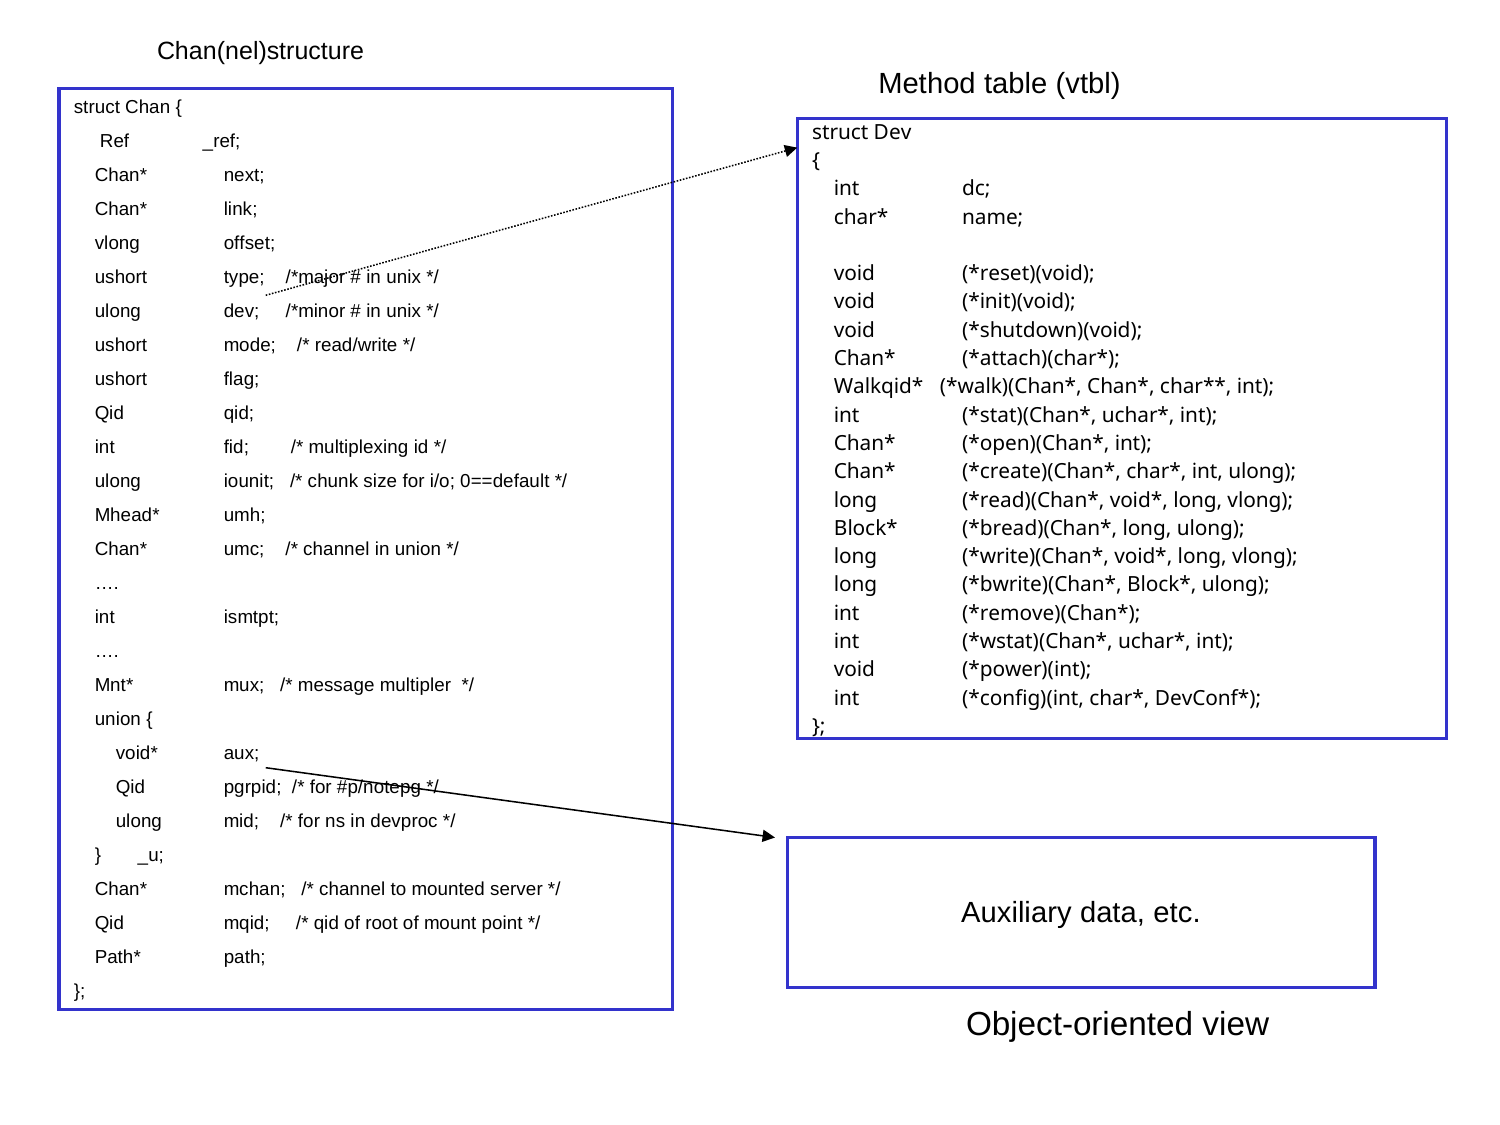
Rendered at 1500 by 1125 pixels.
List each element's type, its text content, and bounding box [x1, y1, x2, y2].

text_box Method table (vtbl) [863, 59, 1136, 108]
text_box Chan(nel)structure [142, 29, 380, 73]
text_box struct Dev { int dc; char* name; void (*reset)(void); void (*init)(void); void (*shutdown)(void); Chan* (*attach)(char*); Walkqid* (*walk)(Chan*, Chan*, char**, int); int (*stat)(Chan*, uchar*, int); Chan* (*open)(Chan*, int); Chan* (*create)(Chan*, char*, int, ulong); long (*read)(Chan*, void*, long, vlong); Block* (*bread)(Chan*, long, ulong); long (*write)(Chan*, void*, long, vlong); long (*bwrite)(Chan*, Block*, ulong); int (*remove)(Chan*); int (*wstat)(Chan*, uchar*, int); void (*power)(int); int (*config)(int, char*, DevConf*); }; [797, 118, 1447, 739]
text_box Auxiliary data, etc. [787, 837, 1375, 988]
text_box struct Chan { Ref _ref; Chan* next; Chan* link; vlong offset; ushort type; /*major # in unix */ ulong dev; /*minor # in unix */ ushort mode; /* read/write */ ushort flag; Qid qid; int fid; /* multiplexing id */ ulong iounit; /* chunk size for i/o; 0==default */ Mhead* umh; Chan* umc; /* channel in union */ …. int ismtpt; …. Mnt* mux; /* message multipler */ union { void* aux; Qid pgrpid; /* for #p/notepg */ ulong mid; /* for ns in devproc */ } _u; Chan* mchan; /* channel to mounted server */ Qid mqid; /* qid of root of mount point */ Path* path; }; [58, 88, 673, 1010]
text_box Object-oriented view [951, 997, 1285, 1051]
